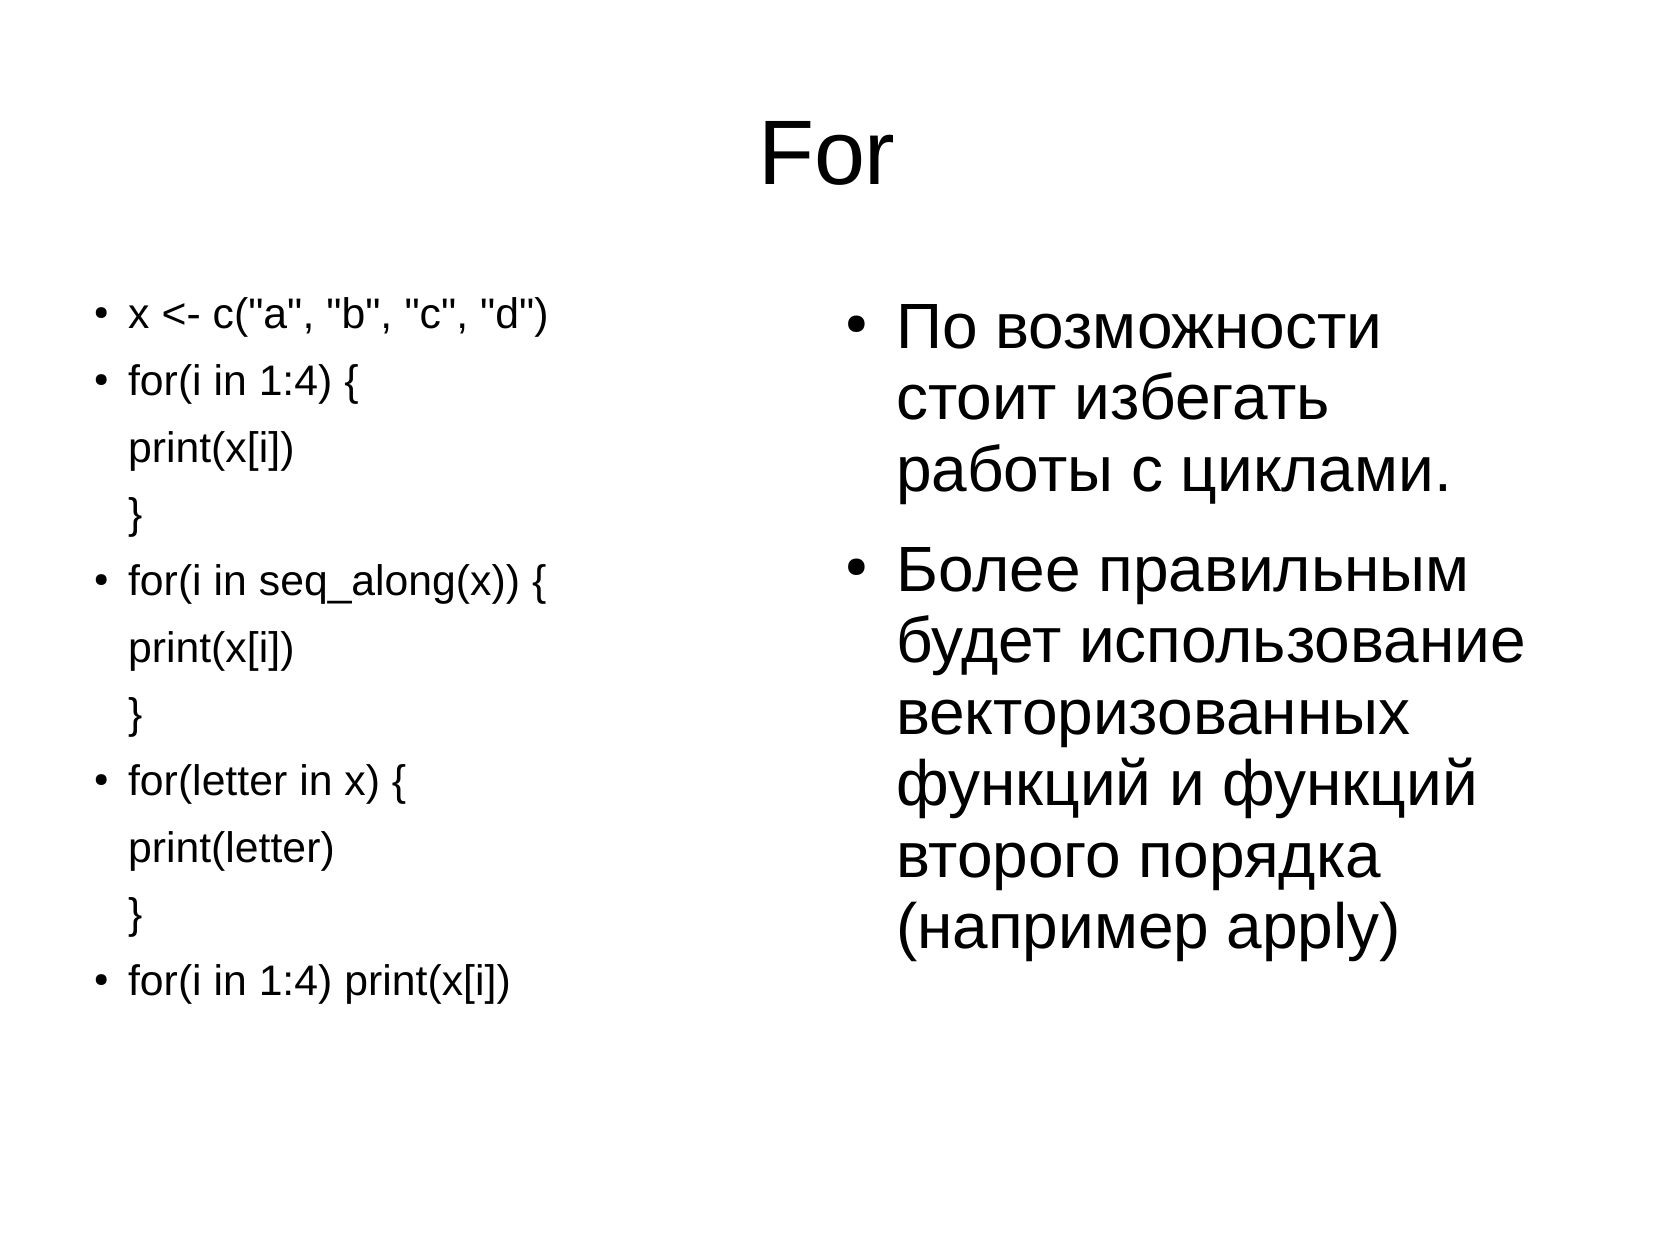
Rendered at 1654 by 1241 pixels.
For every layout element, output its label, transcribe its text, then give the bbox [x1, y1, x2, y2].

list x <- c("a", "b", "c", "d") for(i in 1:4) { print(x[i]) } for(i in seq_along(x)) { print(x[i]) } for(letter in x) { print(letter) } for(i in 1:4) print(x[i]) [82, 290, 793, 1010]
list По возможности стоит избегать работы с циклами. Более правильным будет использование векторизованных функций и функций второго порядка (например apply) [828, 290, 1539, 1010]
title For [82, 49, 1571, 257]
